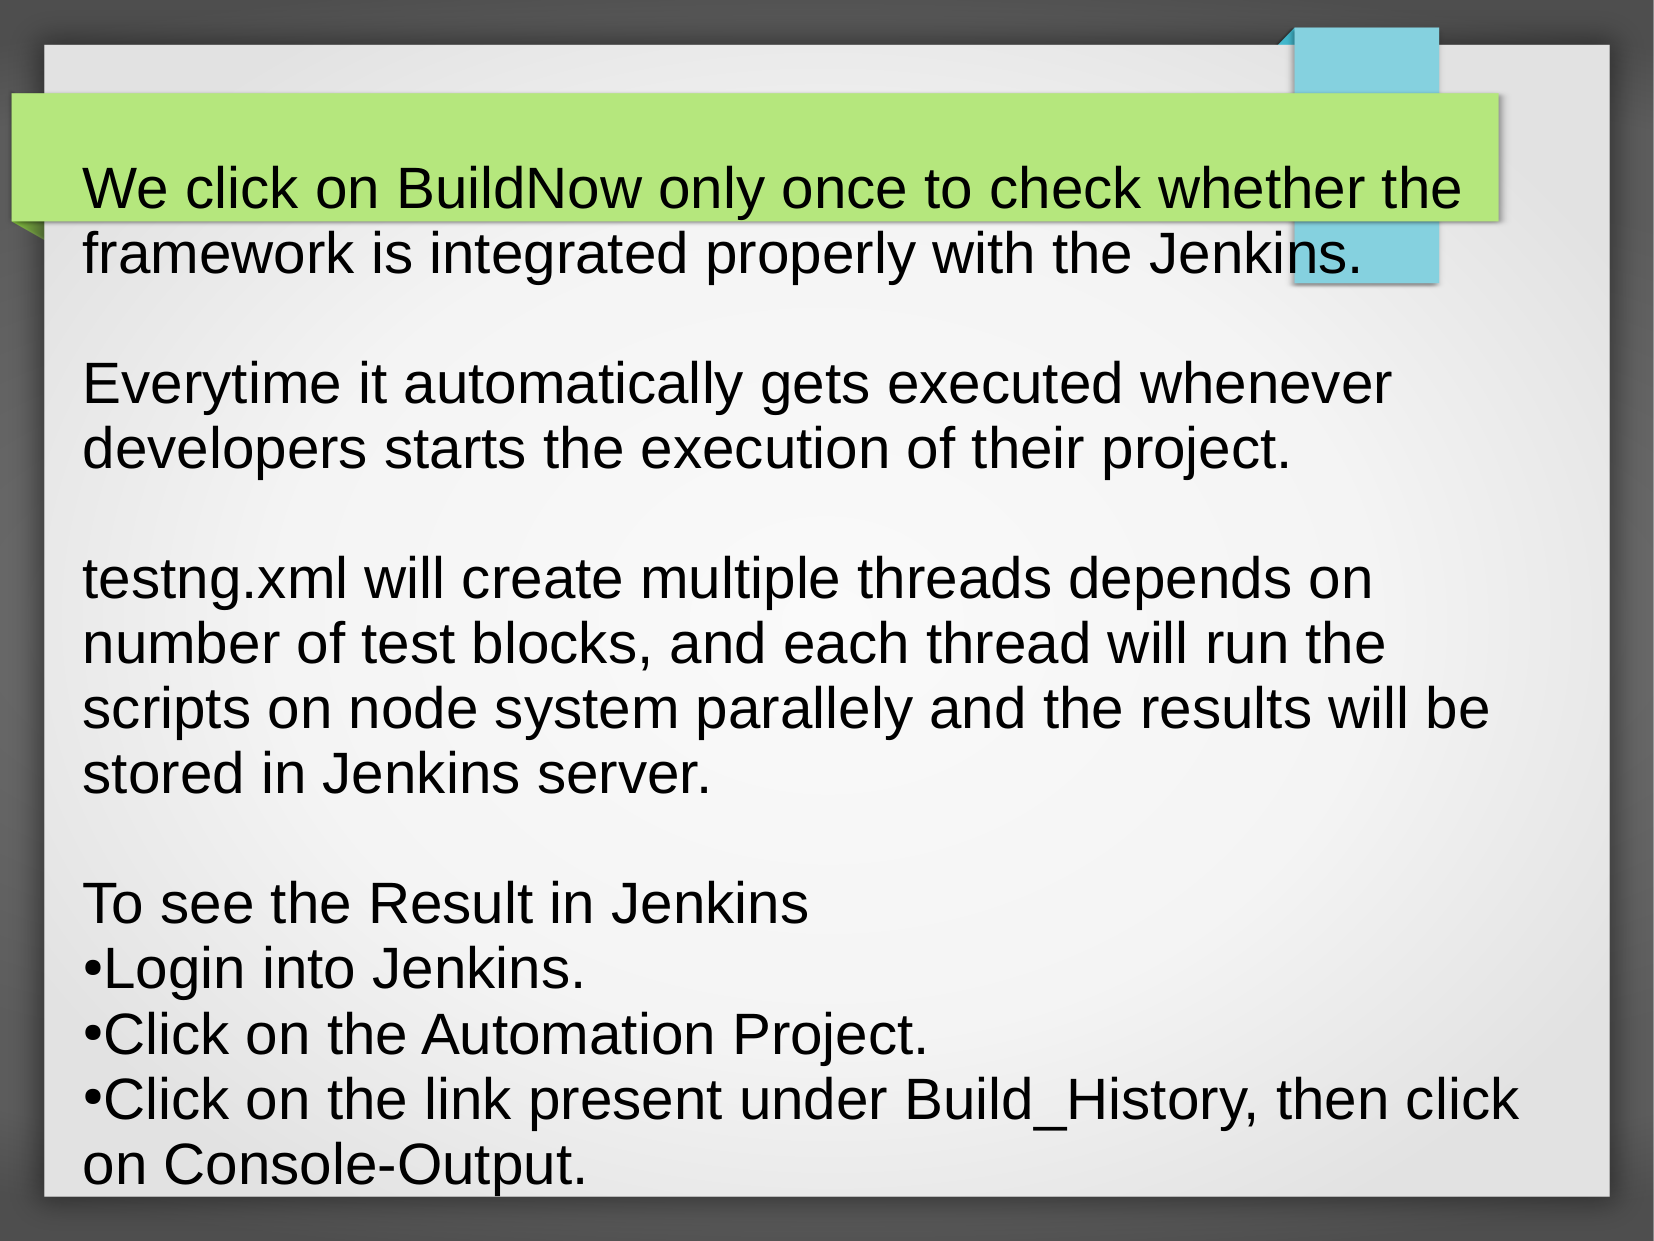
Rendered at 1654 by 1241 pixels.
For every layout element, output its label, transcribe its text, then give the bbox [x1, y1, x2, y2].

subtitle We click on BuildNow only once to check whether the framework is integrated properly with the Jenkins. Everytime it automatically gets executed whenever developers starts the execution of their project. testng.xml will create multiple threads depends on number of test blocks, and each thread will run the scripts on node system parallely and the results will be stored in Jenkins server. To see the Result in Jenkins Login into Jenkins. Click on the Automation Project. Click on the link present under Build_History, then click on Console-Output. [82, 47, 1571, 1241]
picture [0, 0, 1654, 1241]
